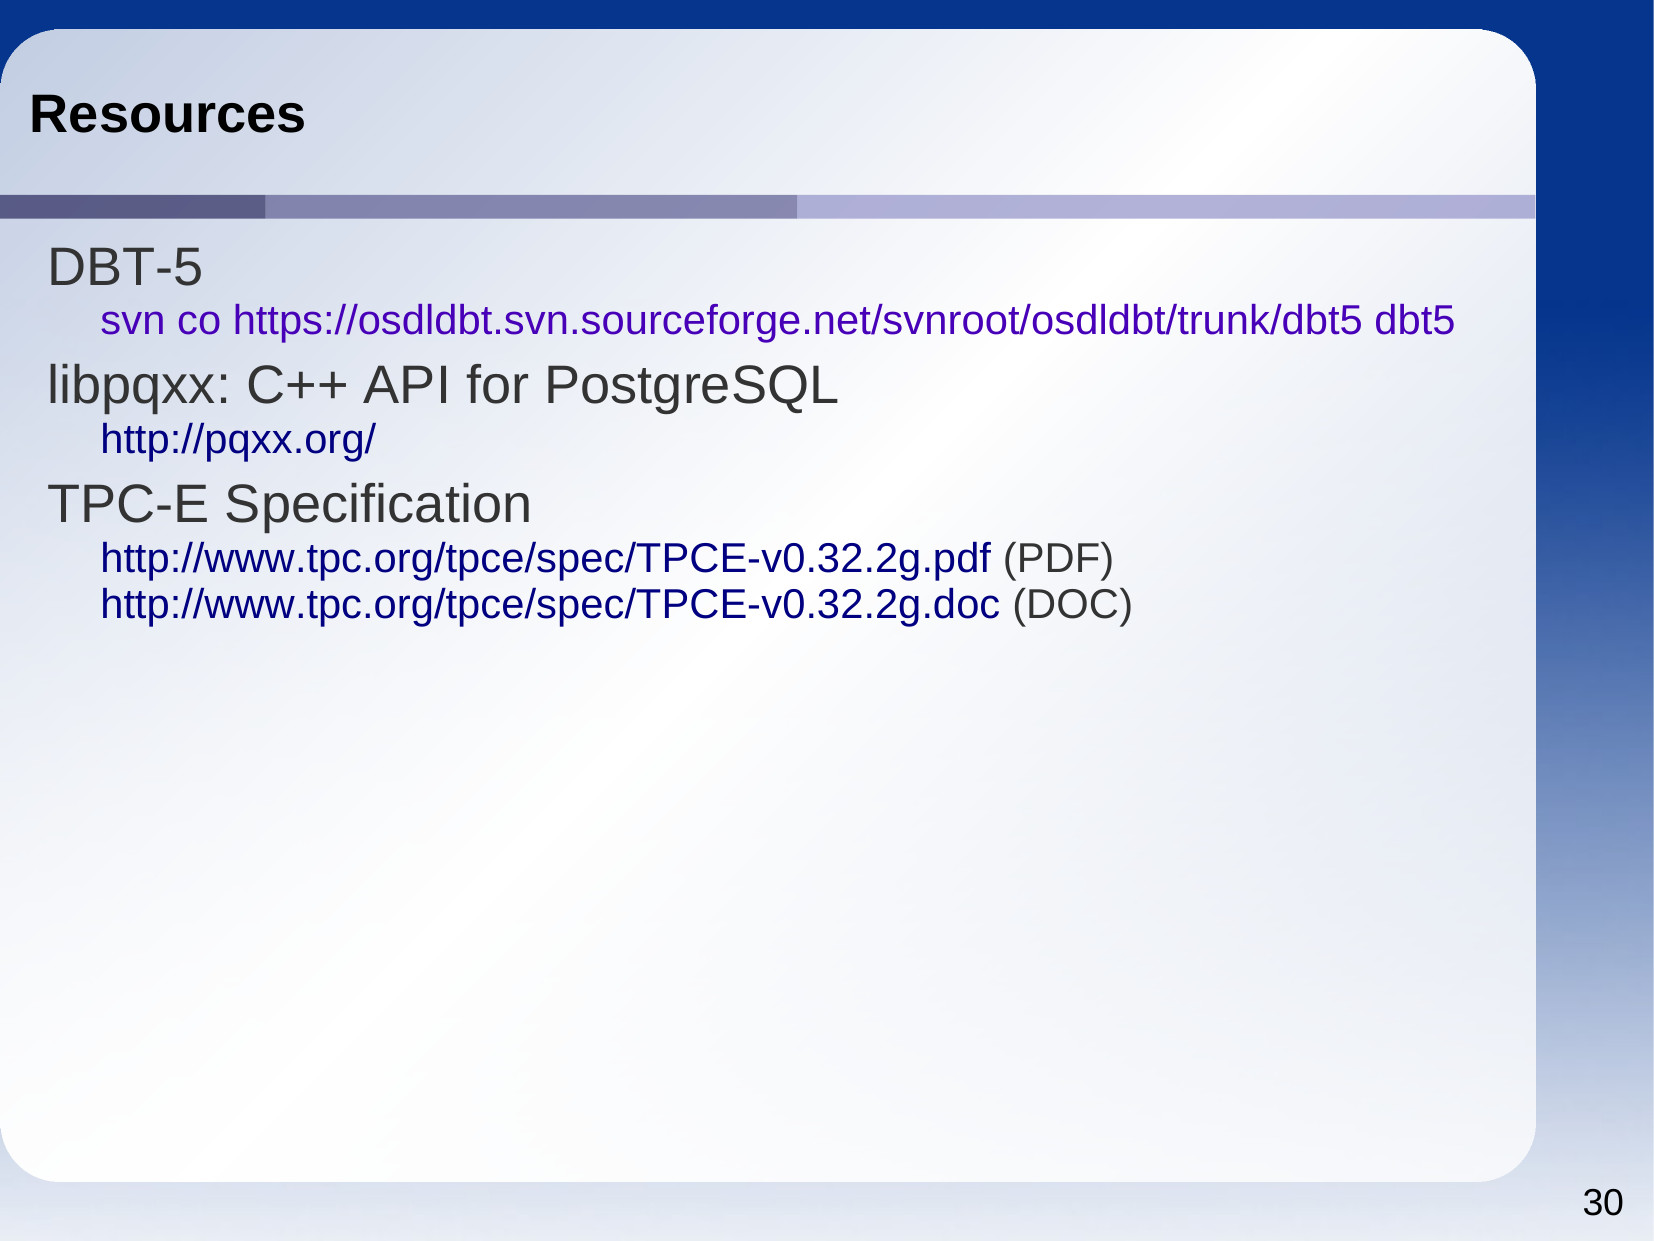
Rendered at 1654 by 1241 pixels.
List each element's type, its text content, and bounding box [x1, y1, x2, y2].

picture [0, 0, 1654, 1241]
title Resources [29, 49, 1506, 178]
list DBT-5 svn co https://osdldbt.svn.sourceforge.net/svnroot/osdldbt/trunk/dbt5 dbt5 libpqxx: C++ API for PostgreSQL http://pqxx.org/ TPC-E Specification http://www.tpc.org/tpce/spec/TPCE-v0.32.2g.pdf (PDF) http://www.tpc.org/tpce/spec/TPCE-v0.32.2g.doc (DOC) [29, 236, 1506, 1152]
